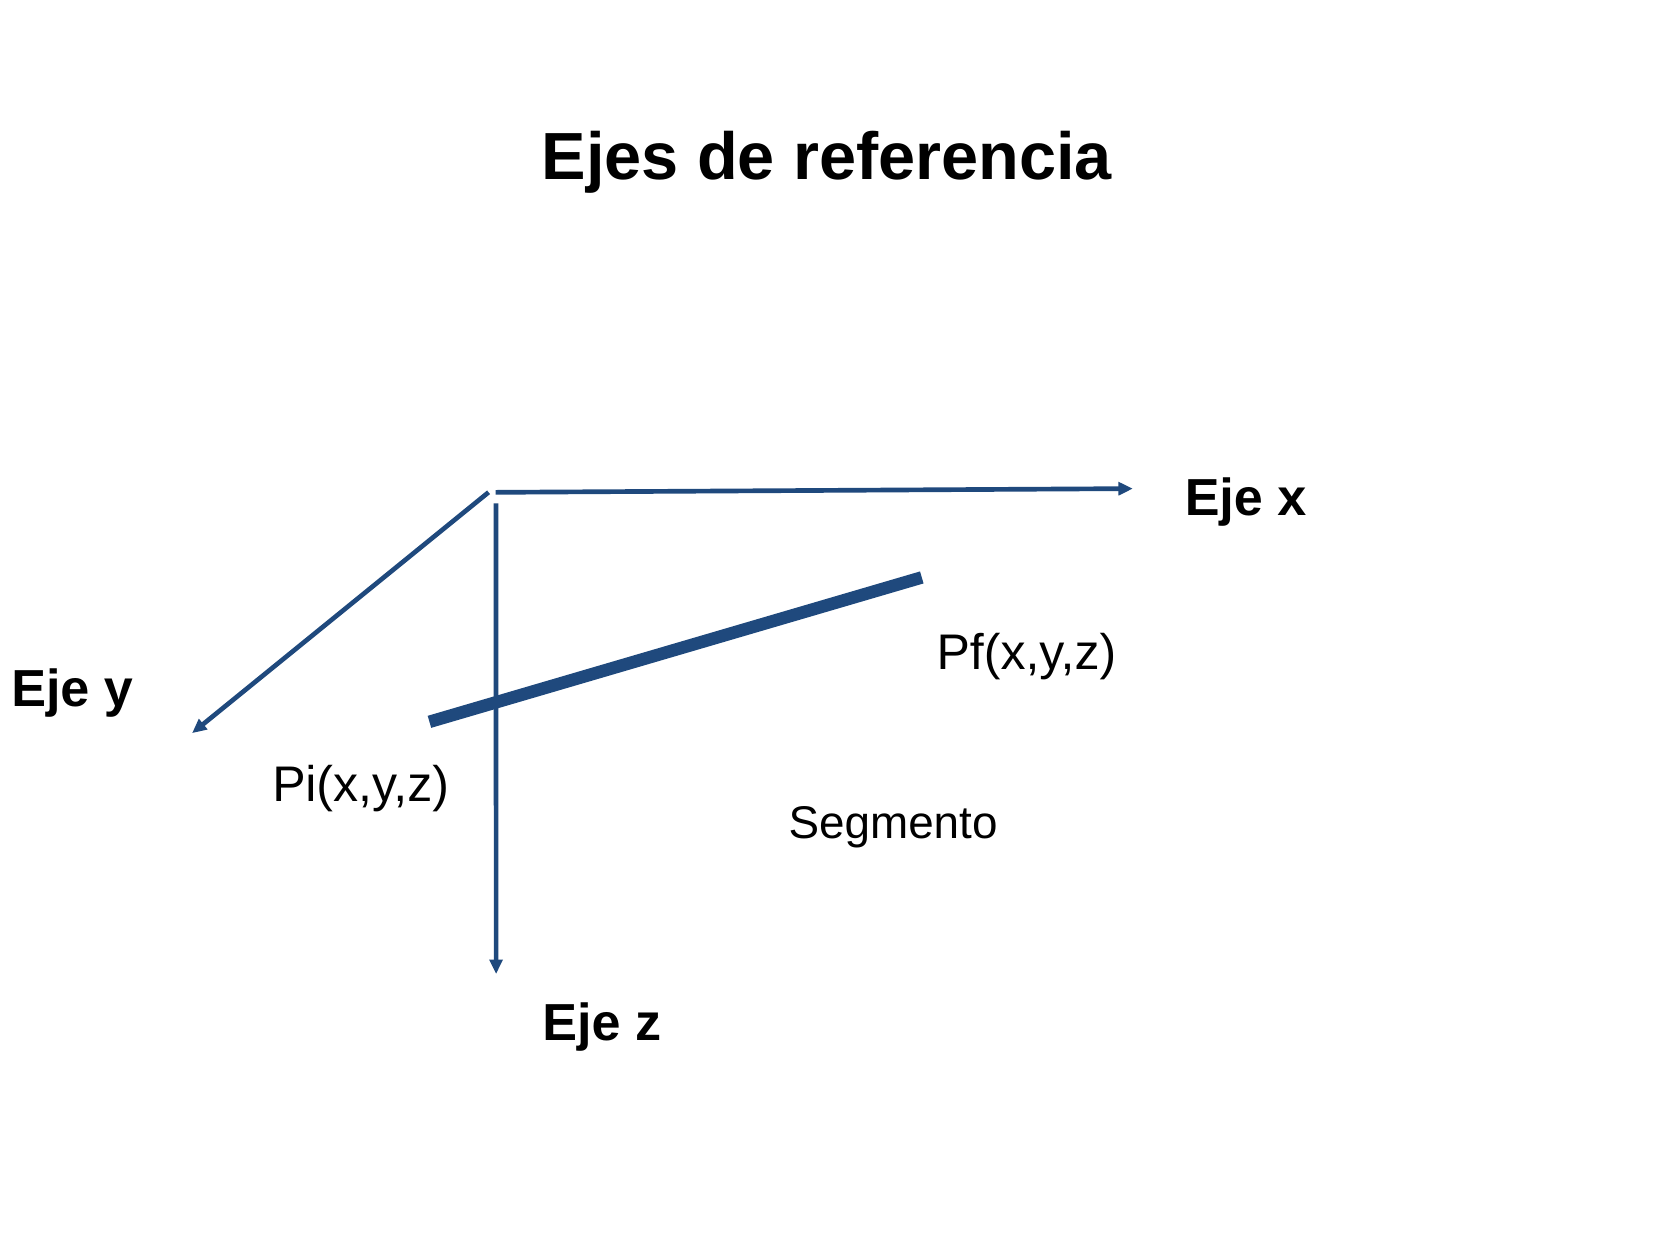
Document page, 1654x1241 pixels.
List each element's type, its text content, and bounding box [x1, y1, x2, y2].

text_box Segmento [773, 777, 1252, 863]
text_box Eje z [527, 973, 717, 1067]
text_box Eje x [1169, 447, 1359, 541]
text_box Eje y [0, 639, 186, 732]
text_box Pi(x,y,z) [257, 736, 528, 827]
title Ejes de referencia [82, 49, 1571, 257]
text_box Pf(x,y,z) [921, 604, 1192, 695]
